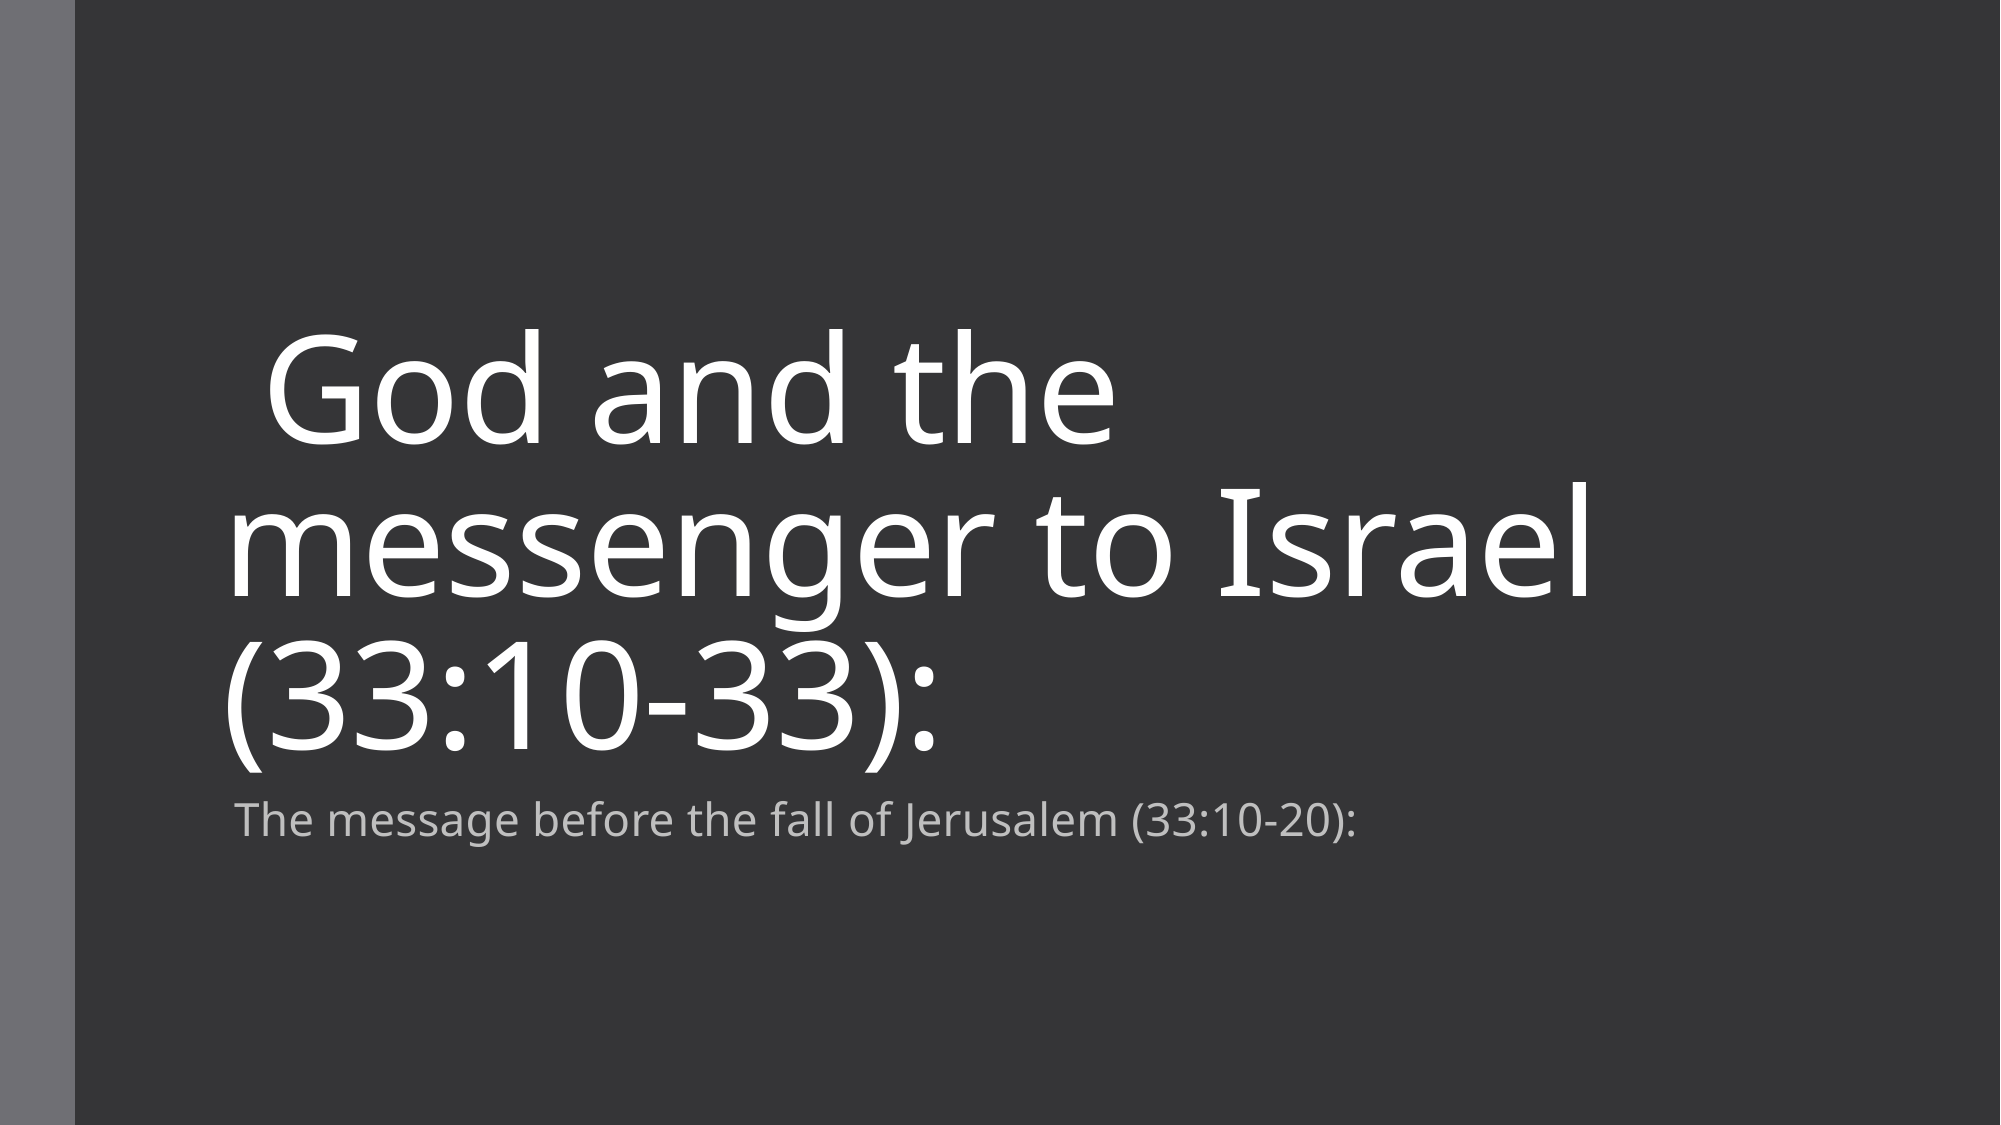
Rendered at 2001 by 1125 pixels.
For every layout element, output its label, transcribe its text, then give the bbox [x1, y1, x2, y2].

subtitle The message before the fall of Jerusalem (33:10-20): [206, 787, 1752, 1066]
title God and the messenger to Israel (33:10-33): [206, 124, 1752, 787]
